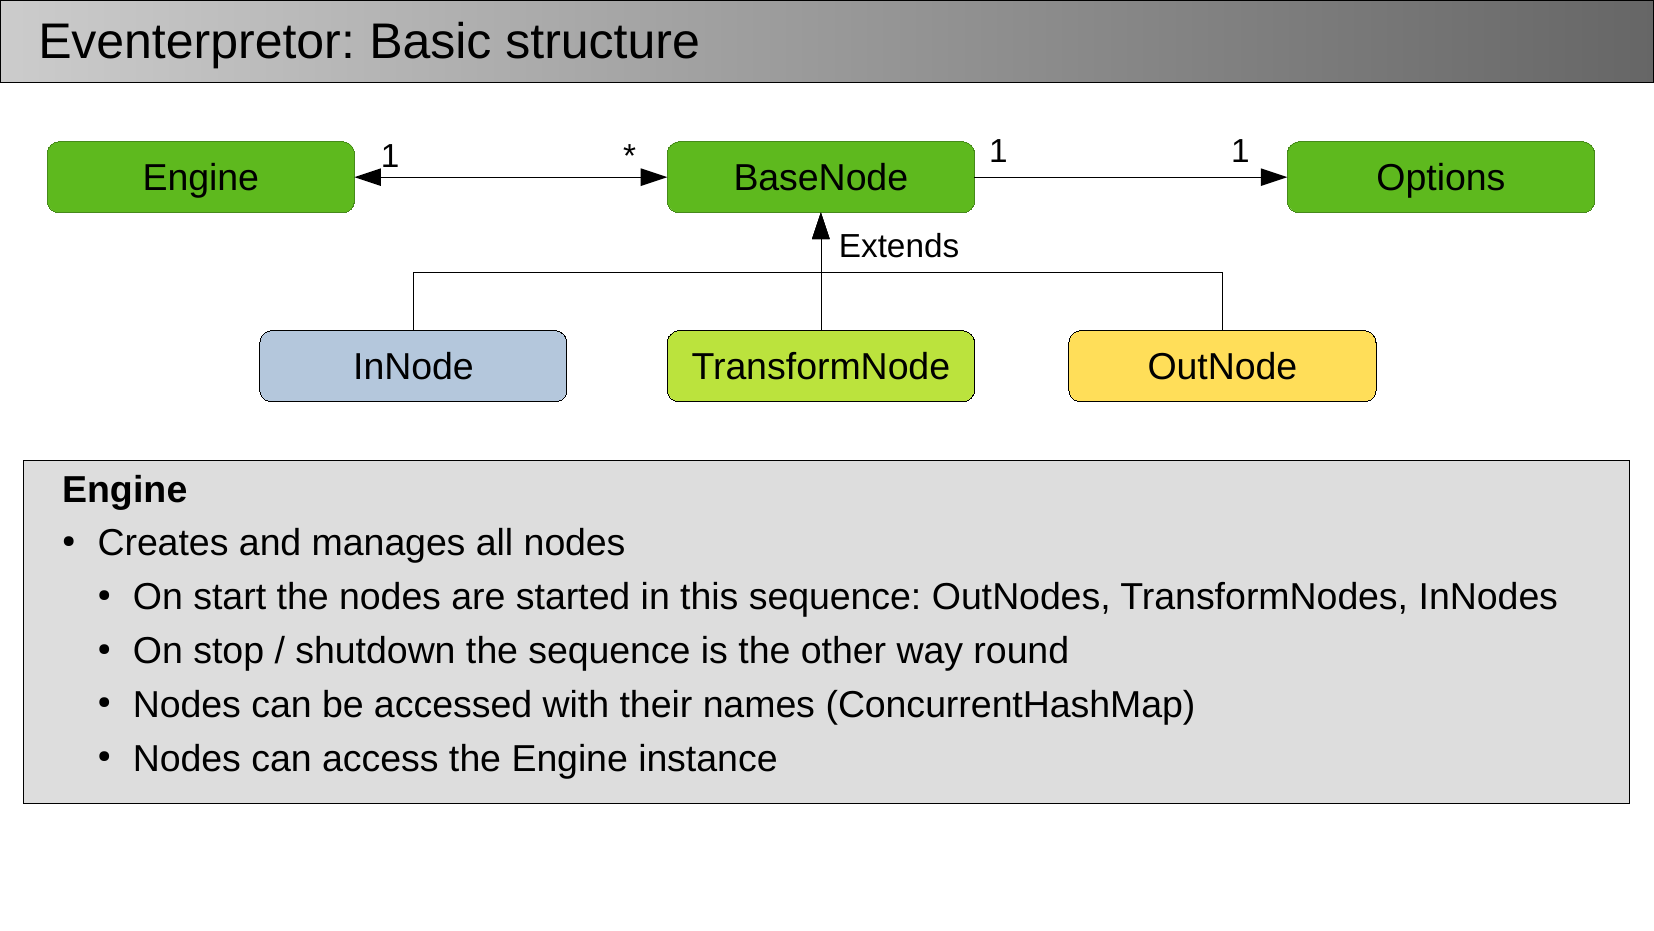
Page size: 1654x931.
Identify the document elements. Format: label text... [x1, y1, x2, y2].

text_box Extends [824, 219, 975, 272]
text_box [23, 460, 1630, 804]
text_box BaseNode [667, 141, 975, 213]
text_box 1 [381, 178, 426, 182]
text_box * [608, 178, 640, 182]
text_box OutNode [1068, 330, 1377, 402]
text_box [0, 0, 1654, 83]
text_box * [608, 129, 668, 177]
text_box Engine Creates and manages all nodes On start the nodes are started in this sequence: OutNodes, TransformNodes, InNodes On stop / shutdown the sequence is the other way round Nodes can be accessed with their names (ConcurrentHashMap) Nodes can access the Engine instance [47, 460, 1619, 787]
text_box 1 [974, 125, 1034, 178]
text_box Eventerpretor: Basic structure [23, 5, 1630, 77]
text_box TransformNode [667, 330, 975, 402]
text_box Engine [47, 141, 355, 213]
text_box * [656, 178, 668, 182]
text_box 1 [1216, 125, 1276, 178]
text_box 1 [366, 129, 426, 177]
text_box InNode [259, 330, 567, 402]
text_box Options [1287, 141, 1595, 213]
